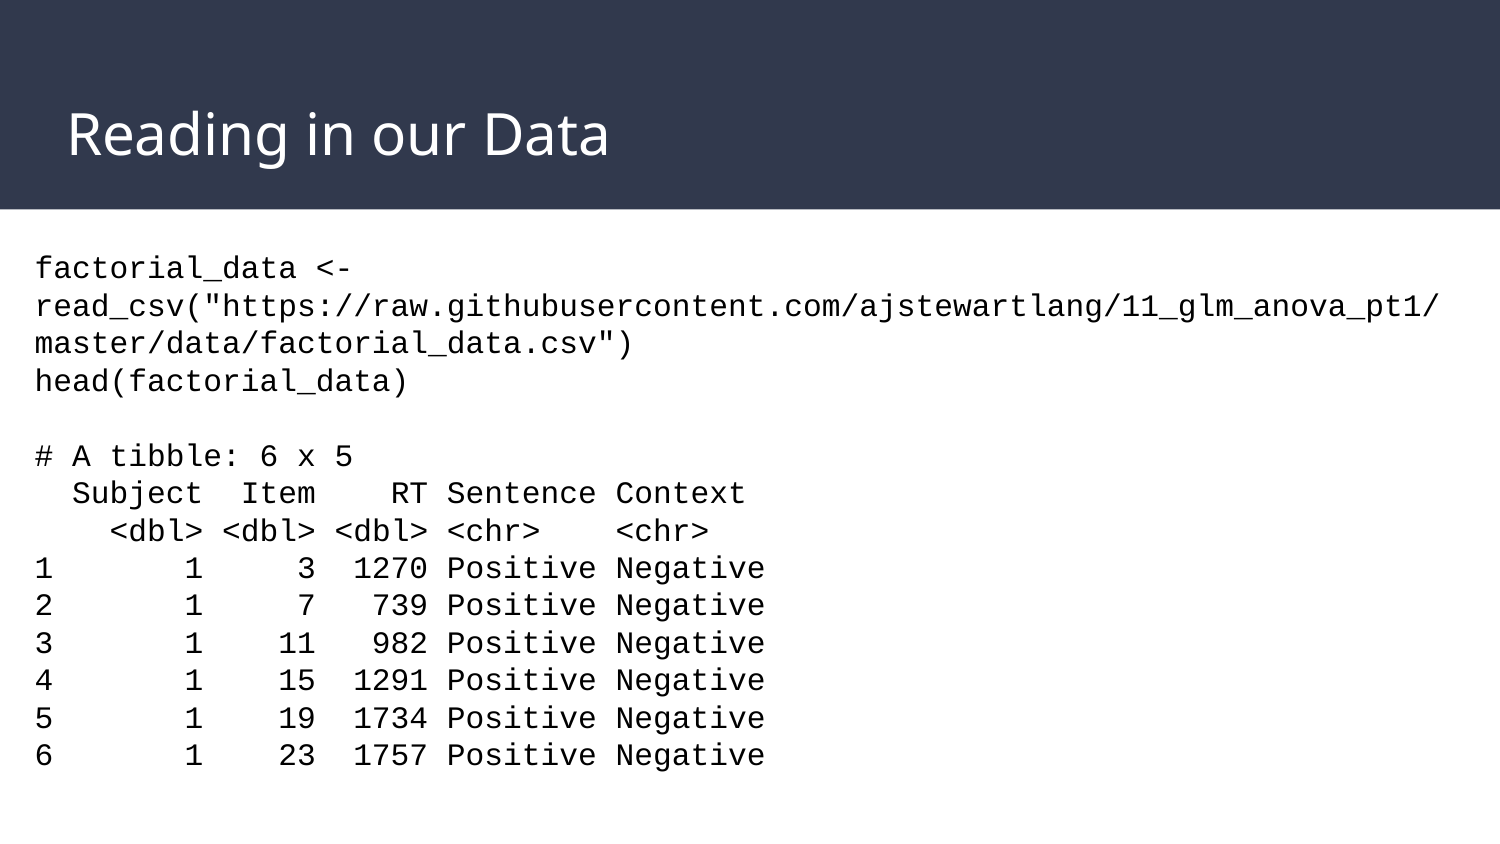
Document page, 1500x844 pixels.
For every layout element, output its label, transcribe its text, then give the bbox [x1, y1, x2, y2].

text_box factorial_data <- read_csv("https://raw.githubusercontent.com/ajstewartlang/11_glm_anova_pt1/master/data/factorial_data.csv") head(factorial_data) # A tibble: 6 x 5 Subject Item RT Sentence Context <dbl> <dbl> <dbl> <chr> <chr> 1 1 3 1270 Positive Negative 2 1 7 739 Positive Negative 3 1 11 982 Positive Negative 4 1 15 1291 Positive Negative 5 1 19 1734 Positive Negative 6 1 23 1757 Positive Negative [19, 232, 1470, 826]
title Reading in our Data [51, 82, 1449, 185]
